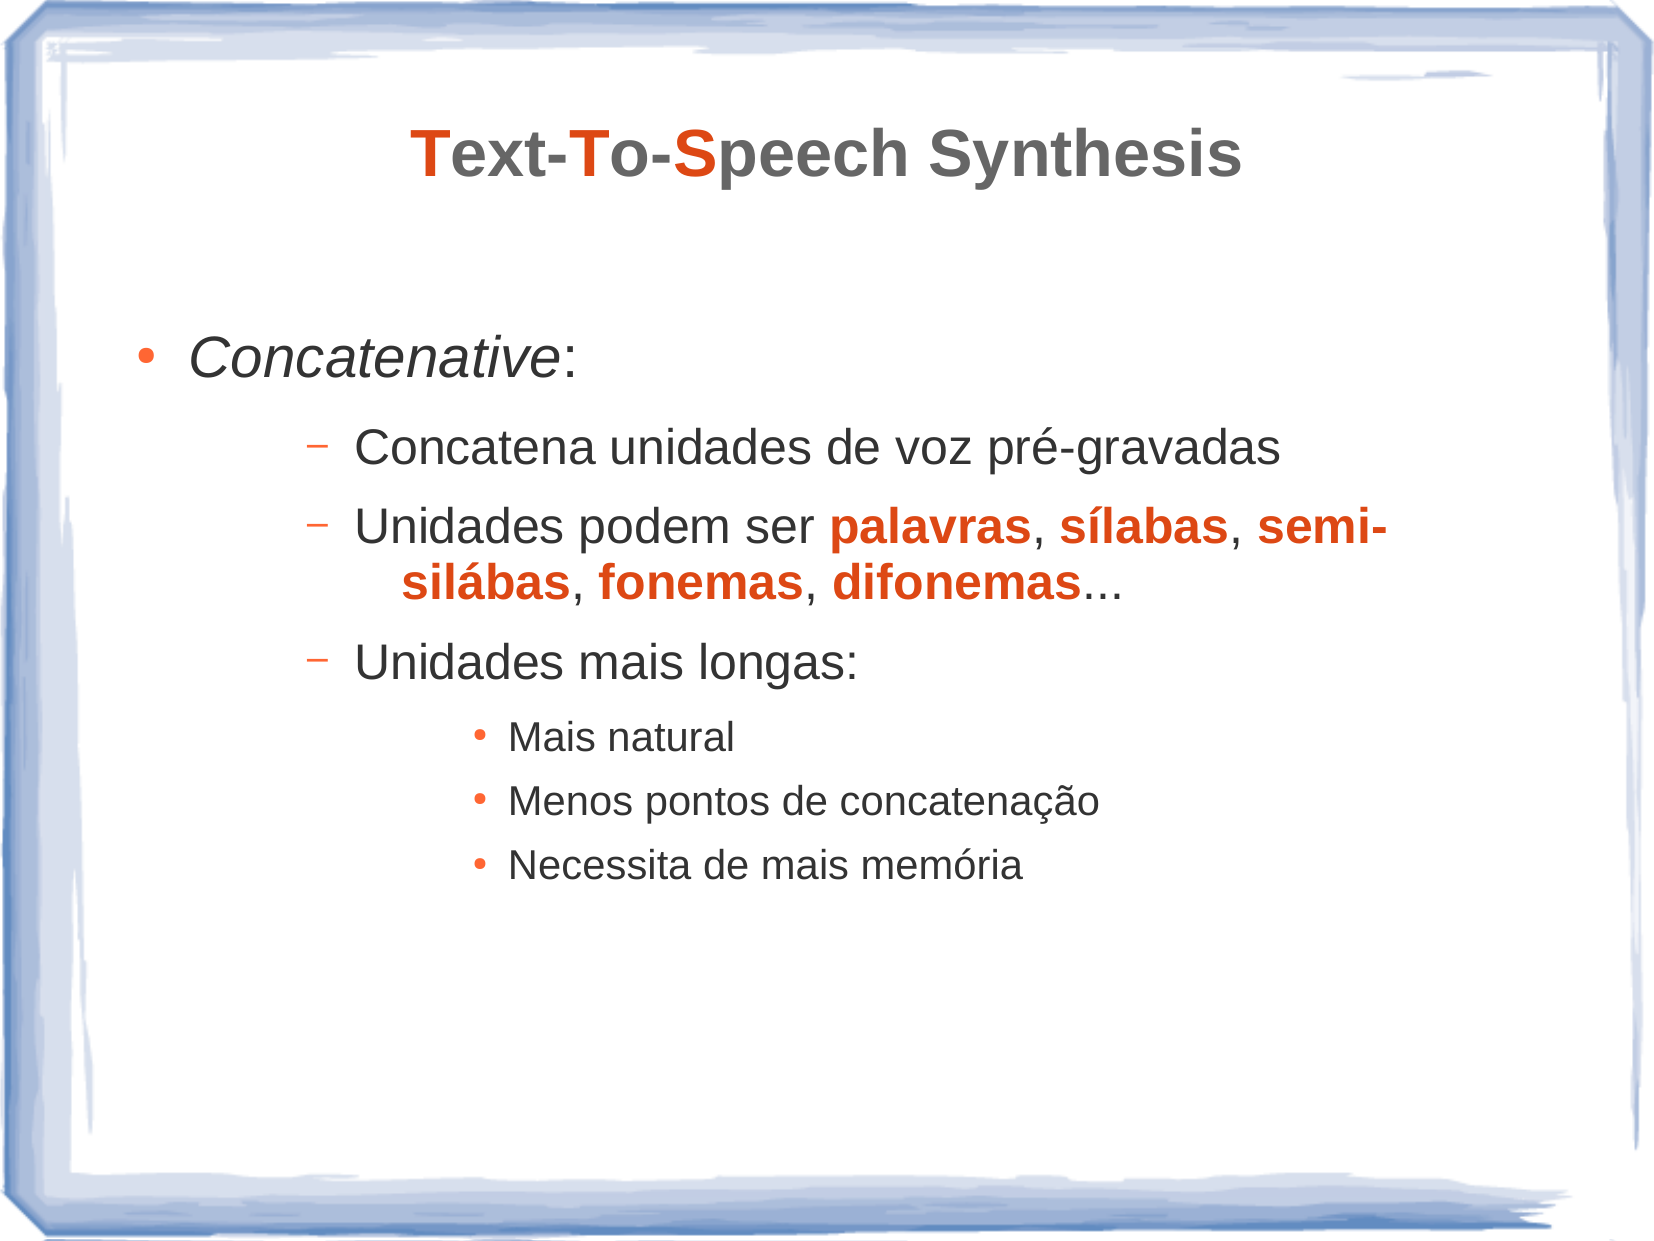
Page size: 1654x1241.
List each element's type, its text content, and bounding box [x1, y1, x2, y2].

title Text-To-Speech Synthesis [82, 49, 1571, 257]
picture [0, 0, 1654, 1241]
list Concatenative: Concatena unidades de voz pré-gravadas Unidades podem ser palavras, sílabas, semi-silábas, fonemas, difonemas... Unidades mais longas: Mais natural Menos pontos de concatenação Necessita de mais memória [118, 324, 1571, 1045]
